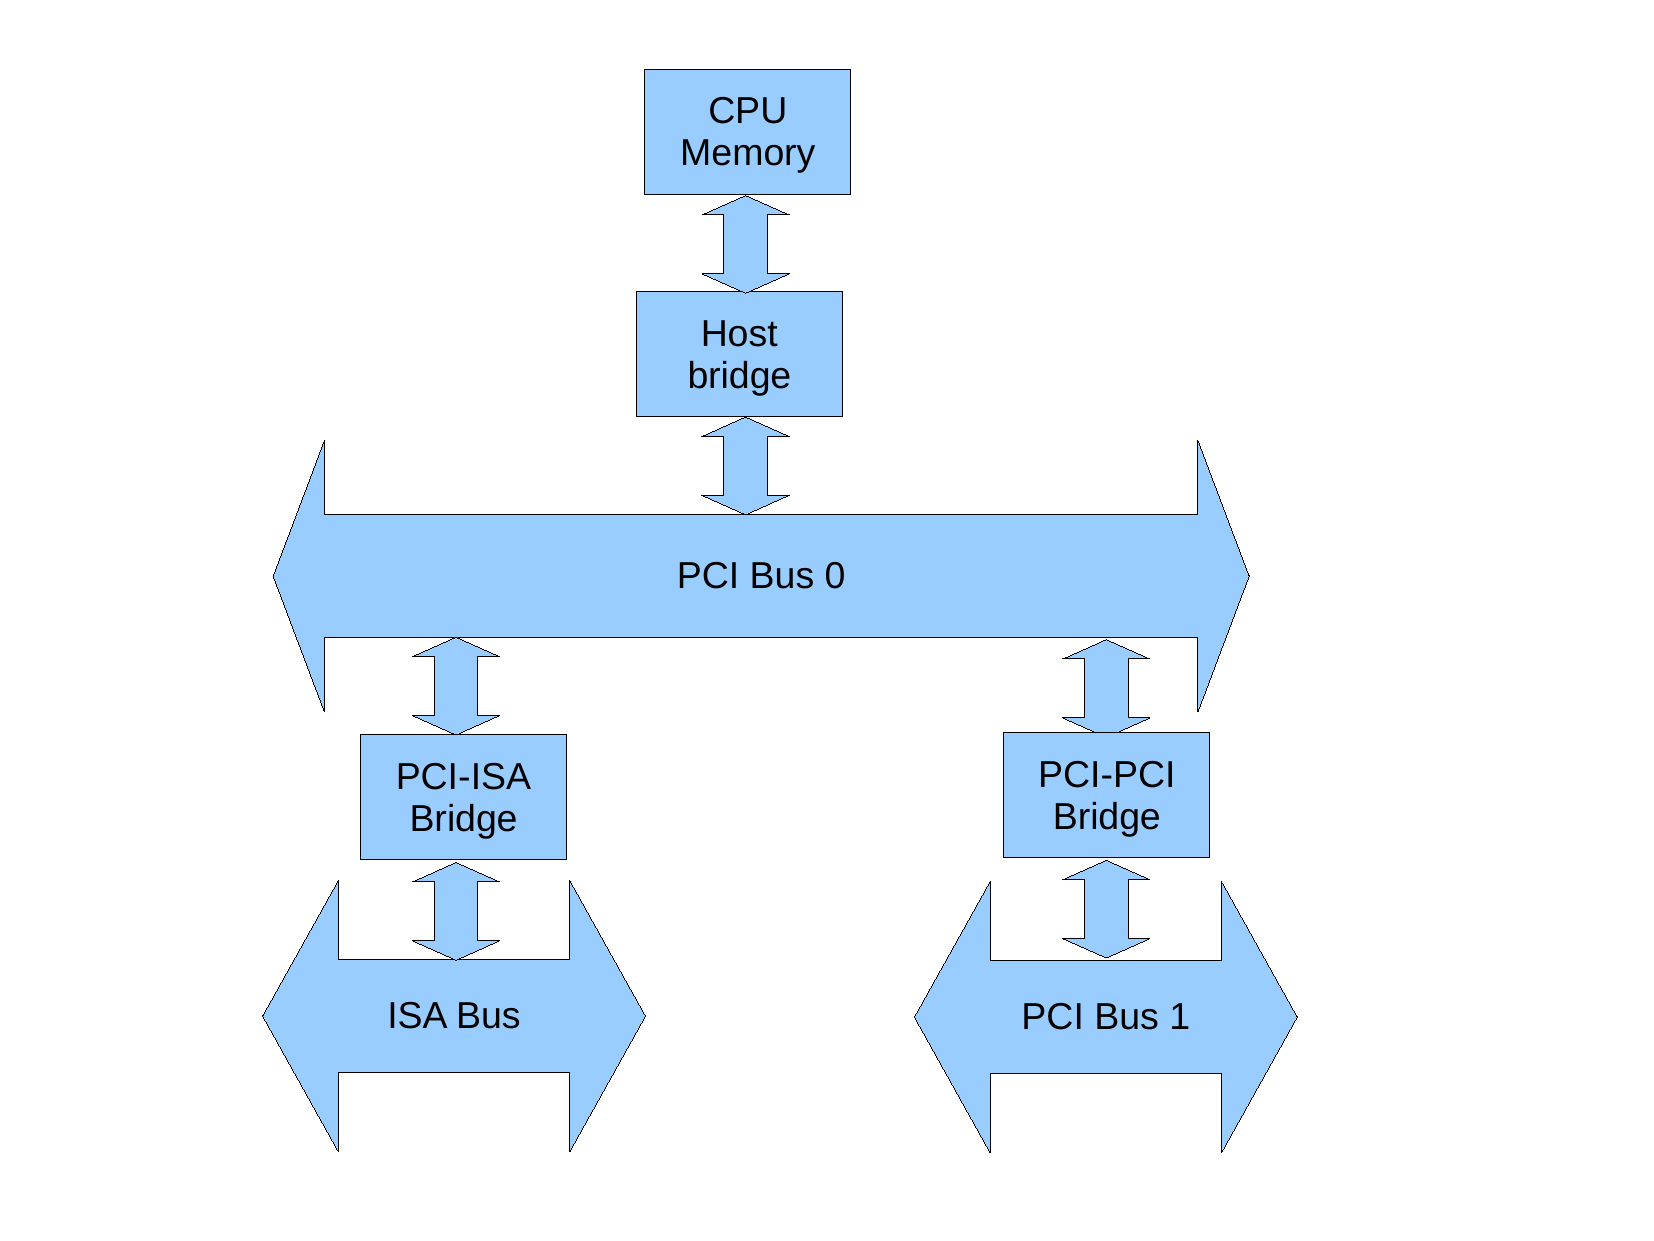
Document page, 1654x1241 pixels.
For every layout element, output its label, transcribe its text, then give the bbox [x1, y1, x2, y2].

text_box PCI-ISA Bridge [360, 734, 567, 860]
text_box [412, 862, 500, 961]
text_box [1062, 860, 1150, 958]
text_box PCI Bus 1 [914, 881, 1298, 1153]
text_box [701, 416, 790, 515]
text_box [702, 195, 790, 294]
text_box PCI Bus 0 [273, 440, 1250, 712]
text_box [1062, 639, 1150, 732]
text_box Host bridge [636, 291, 843, 417]
text_box CPU Memory [644, 69, 851, 195]
text_box [412, 637, 500, 734]
text_box PCI-PCI Bridge [1003, 732, 1210, 858]
text_box ISA Bus [262, 880, 646, 1152]
